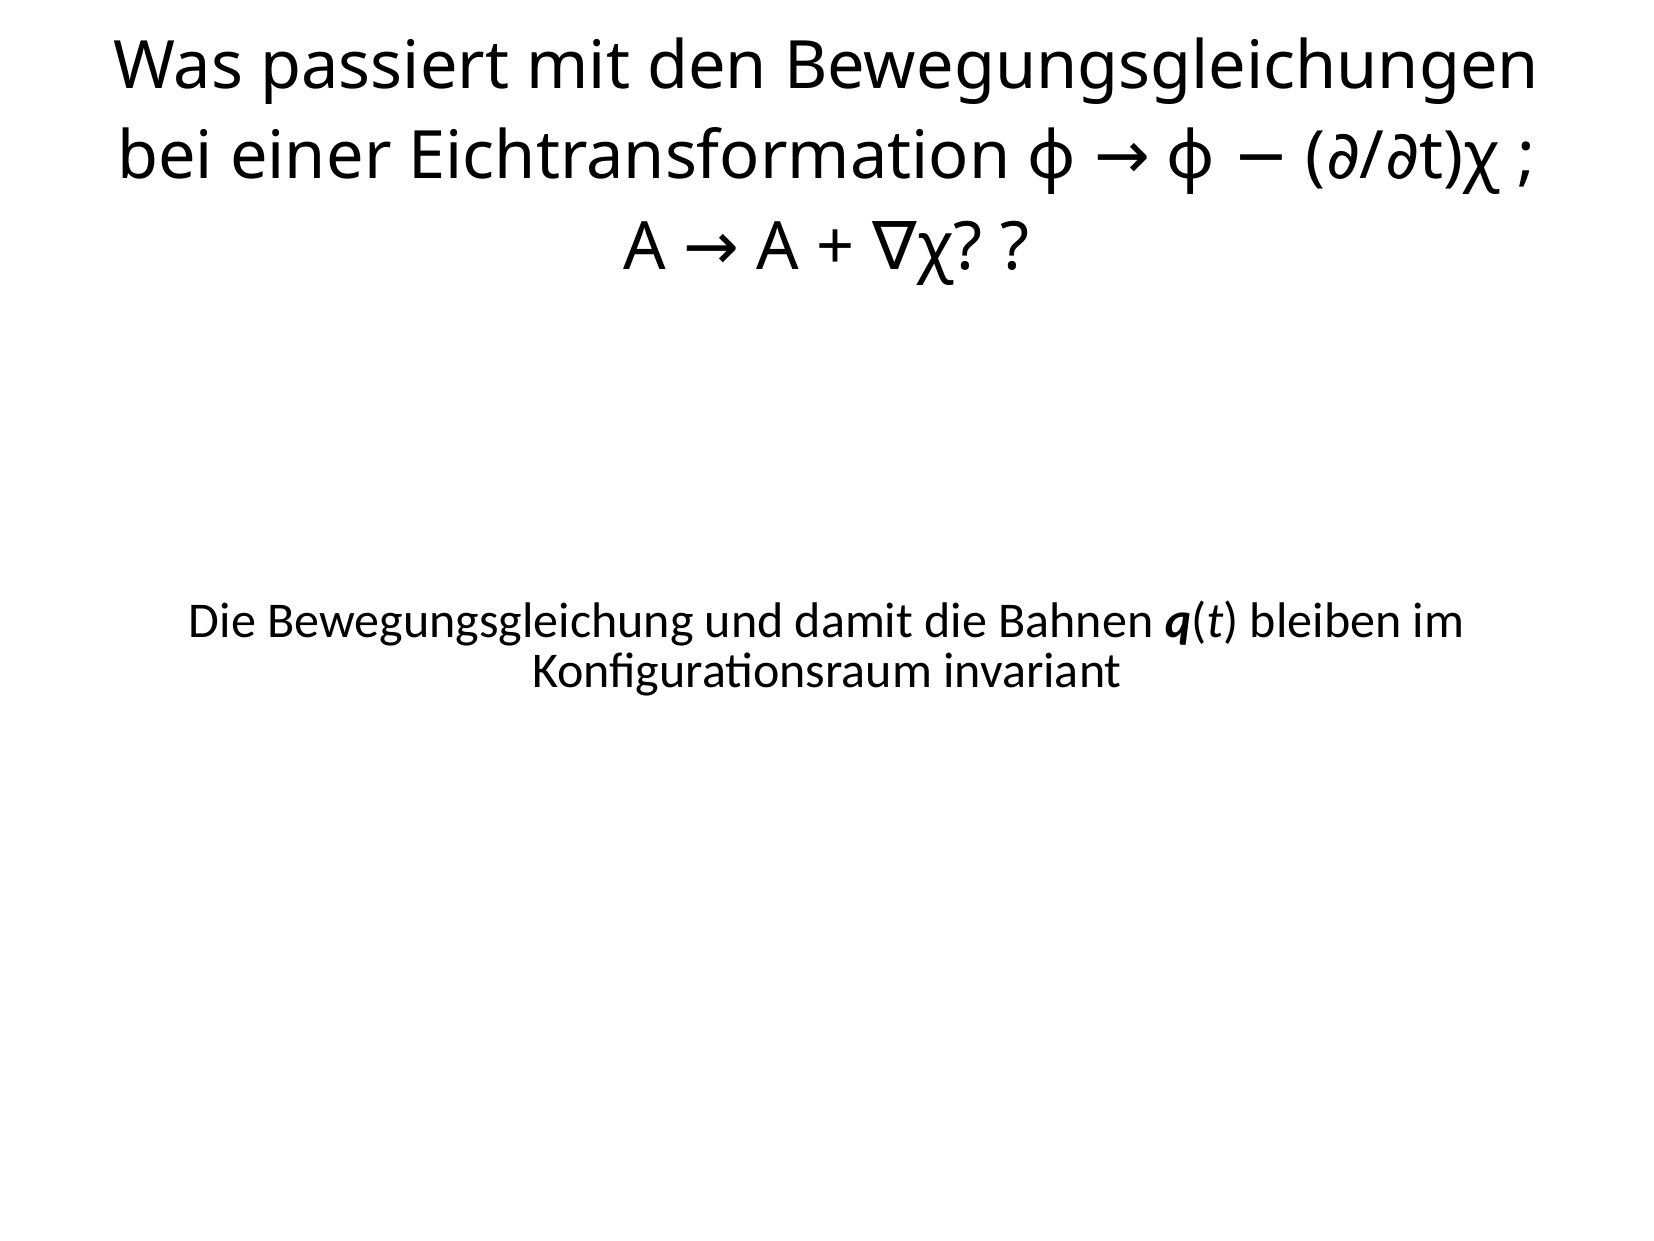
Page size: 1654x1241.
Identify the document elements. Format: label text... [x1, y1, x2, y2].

subtitle Die Bewegungsgleichung und damit die Bahnen q(t) bleiben im Konfigurationsraum invariant [82, 290, 1571, 1010]
title Was passiert mit den Bewegungsgleichungen bei einer Eichtransformation ϕ → ϕ − (∂/∂t)χ ; A → A + ∇χ? ? [82, 19, 1571, 287]
